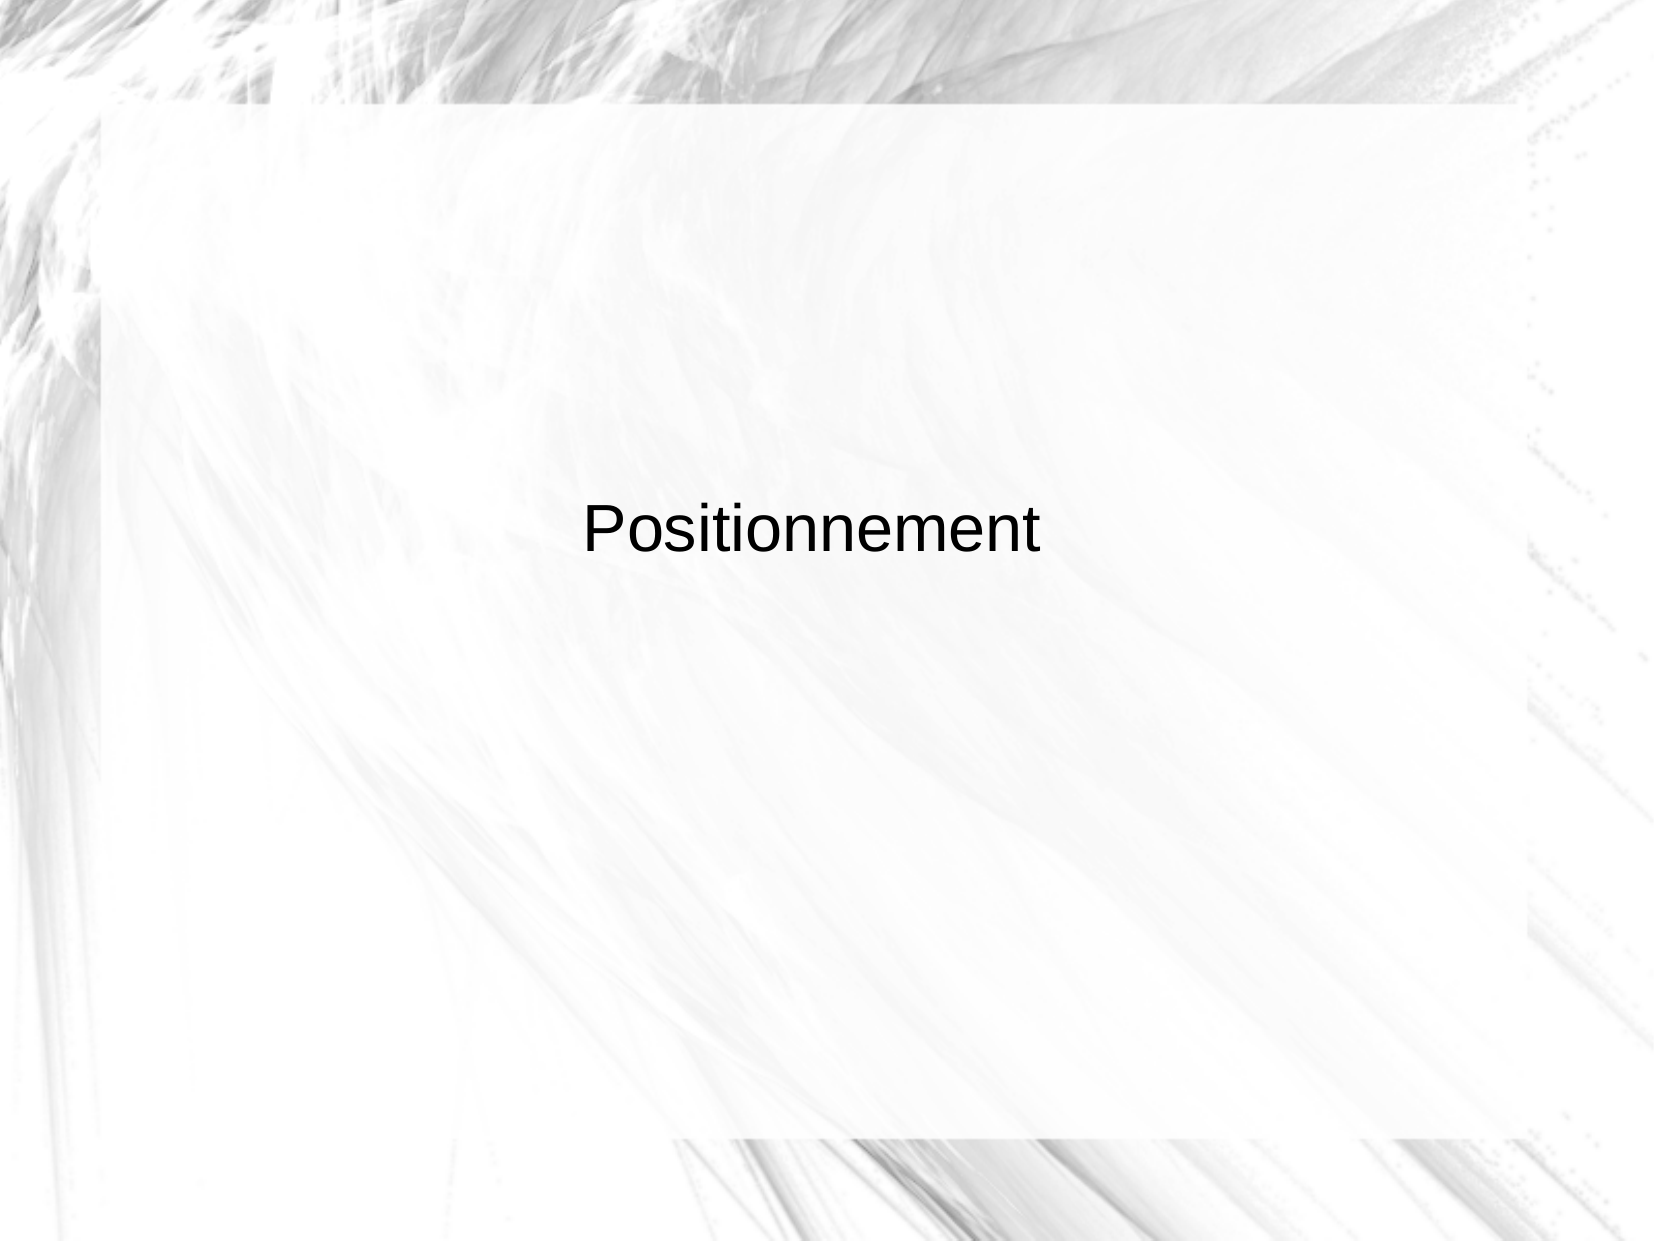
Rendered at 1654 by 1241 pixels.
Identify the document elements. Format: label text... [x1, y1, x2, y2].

picture [0, 0, 1654, 1241]
subtitle Positionnement [118, 119, 1506, 938]
